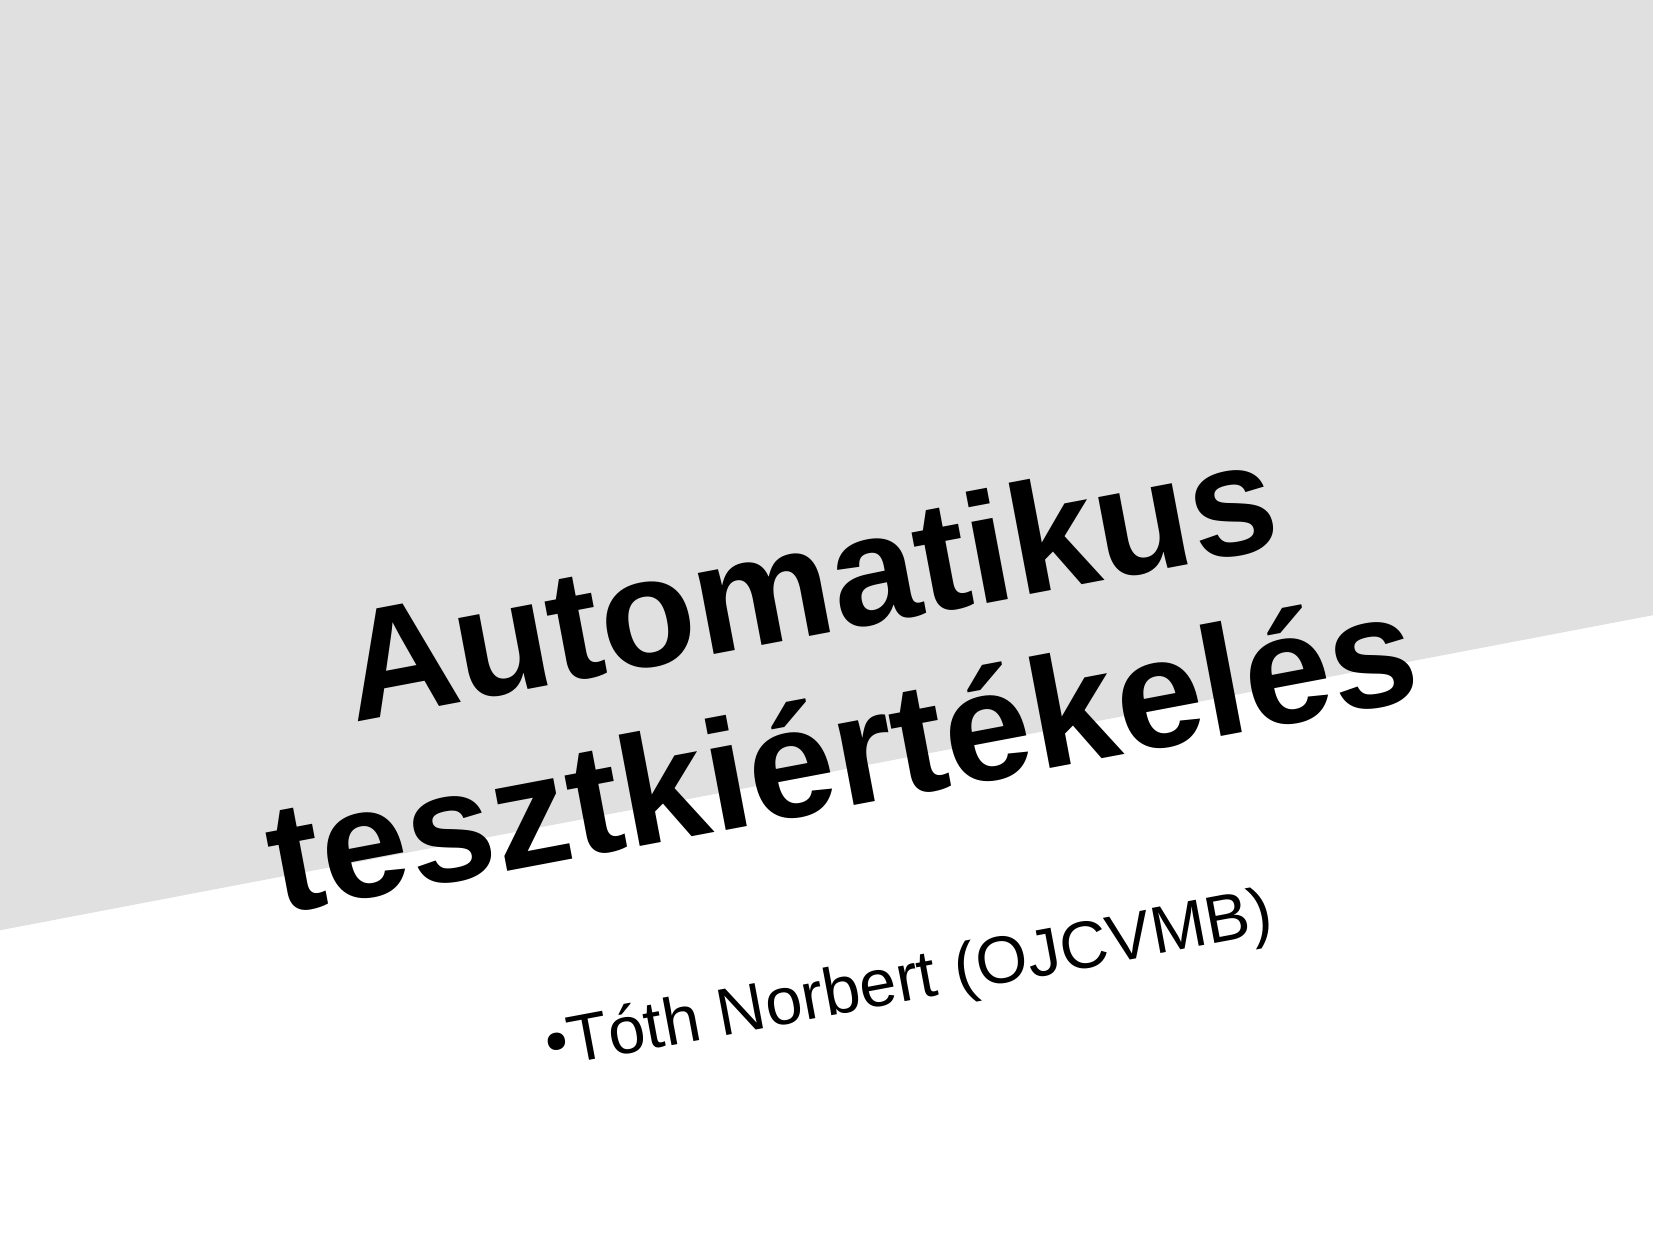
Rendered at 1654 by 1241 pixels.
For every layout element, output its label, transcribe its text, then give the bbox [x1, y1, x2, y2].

text_box Tóth Norbert (OJCVMB) [172, 732, 1630, 1149]
title Automatikus tesztkiértékelés [62, 356, 1589, 977]
